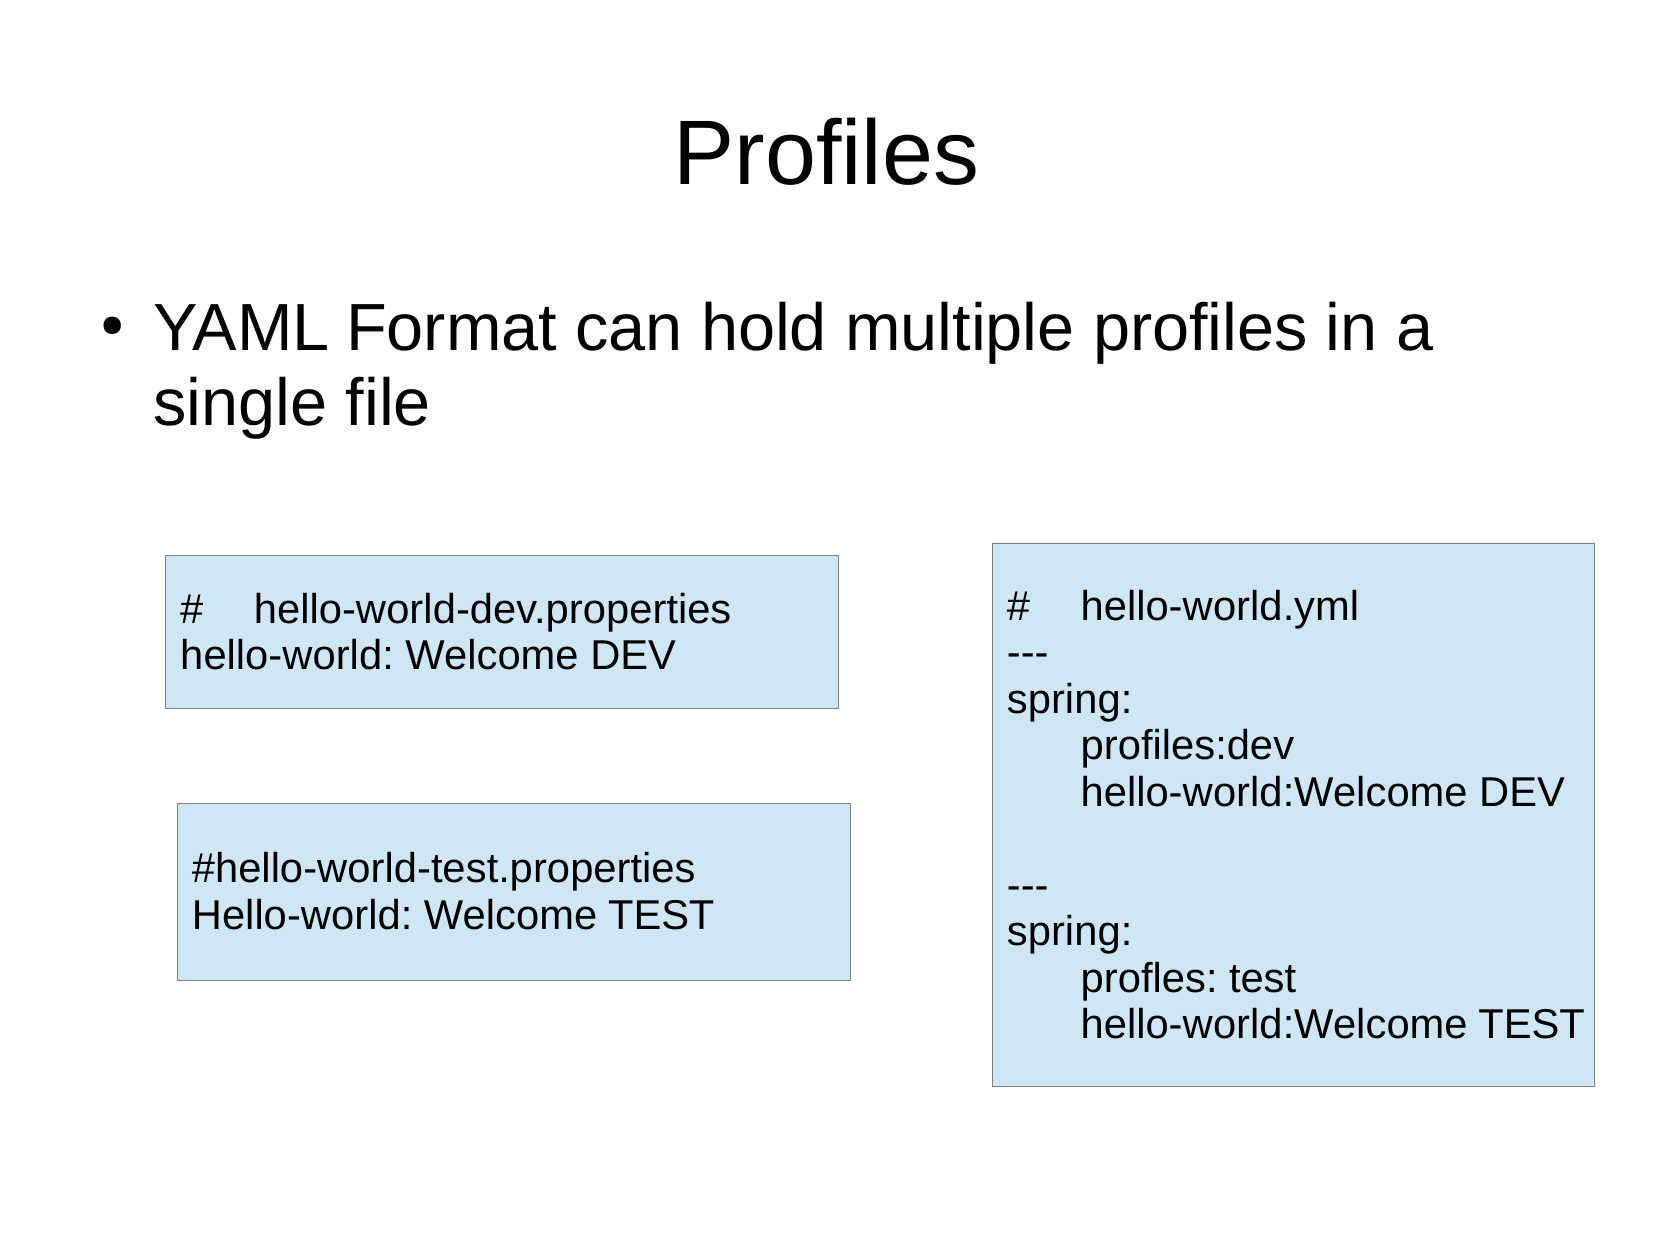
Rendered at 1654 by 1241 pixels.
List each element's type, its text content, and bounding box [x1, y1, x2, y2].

text_box # hello-world-dev.properties hello-world: Welcome DEV [165, 555, 839, 709]
text_box # hello-world.yml --- spring: profiles:dev hello-world:Welcome DEV --- spring: profles: test hello-world:Welcome TEST [992, 543, 1595, 1087]
text_box #hello-world-test.properties Hello-world: Welcome TEST [177, 803, 851, 981]
title Profiles [82, 49, 1571, 257]
list YAML Format can hold multiple profiles in a single file [82, 290, 1571, 1109]
